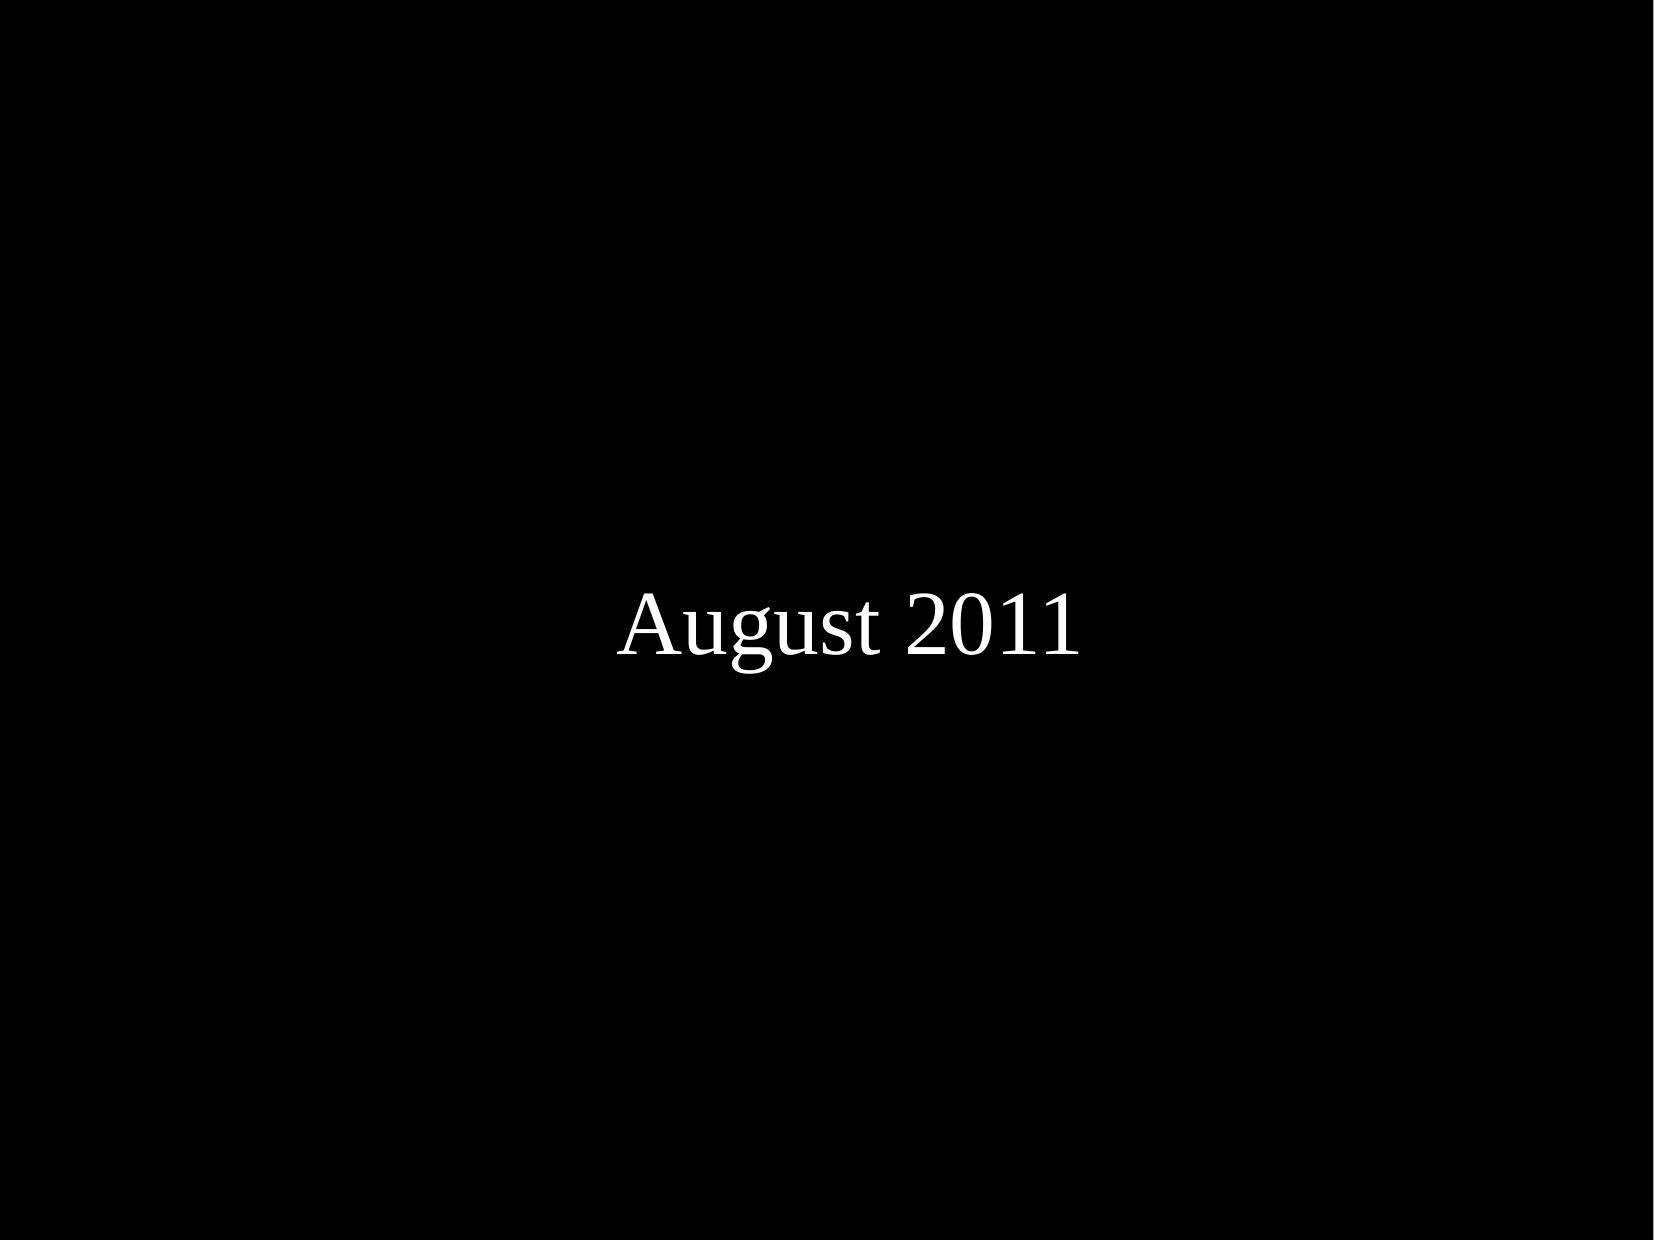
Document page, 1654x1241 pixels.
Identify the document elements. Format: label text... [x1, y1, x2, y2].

title August 2011 [106, 519, 1595, 727]
